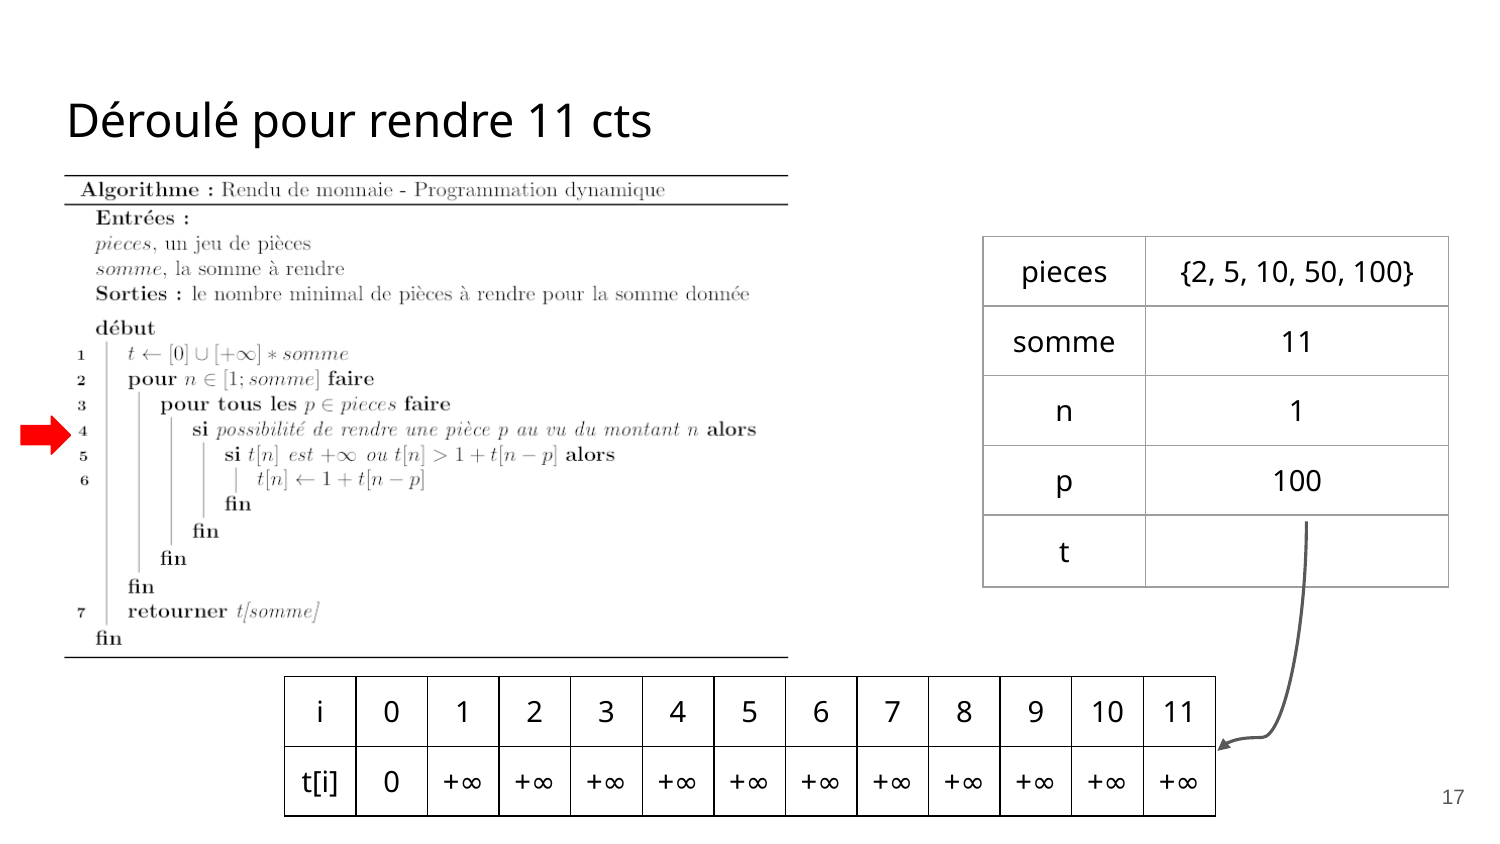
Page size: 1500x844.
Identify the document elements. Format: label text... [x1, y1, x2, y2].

table_cell +∞ [428, 747, 498, 815]
table_header 9 [1001, 677, 1071, 746]
table_cell +∞ [643, 747, 713, 815]
table_header 8 [929, 677, 999, 746]
table_header 2 [500, 677, 570, 746]
table_header pieces [984, 237, 1145, 305]
table_cell p [984, 446, 1145, 514]
table_cell n [984, 376, 1145, 445]
table_cell 100 [1146, 446, 1448, 514]
table_cell +∞ [1072, 747, 1143, 815]
table_cell 11 [1146, 307, 1448, 375]
table_cell [1146, 516, 1448, 586]
table_cell t[i] [285, 747, 355, 815]
table_cell +∞ [929, 747, 999, 815]
table_header 0 [357, 677, 427, 746]
table_header 10 [1072, 677, 1143, 746]
table_cell +∞ [1144, 747, 1215, 815]
table_cell +∞ [858, 747, 928, 815]
table_cell +∞ [1001, 747, 1071, 815]
table_cell +∞ [786, 747, 856, 815]
table_header i [285, 677, 355, 746]
table_header 5 [715, 677, 785, 746]
table_header 11 [1144, 677, 1215, 746]
table_cell t [984, 516, 1145, 586]
table_cell +∞ [715, 747, 785, 815]
table_header {2, 5, 10, 50, 100} [1146, 237, 1448, 305]
table_cell 0 [357, 747, 427, 815]
title Déroulé pour rendre 11 cts [51, 72, 1449, 167]
table_header 4 [643, 677, 713, 746]
text_box [21, 416, 71, 455]
table_header 7 [858, 677, 928, 746]
table_cell +∞ [571, 747, 642, 815]
table_header 1 [428, 677, 498, 746]
table_header 3 [571, 677, 642, 746]
table_cell somme [984, 307, 1145, 375]
table_header 6 [786, 677, 856, 746]
slide_number <numéro> [1389, 764, 1480, 830]
table_cell +∞ [500, 747, 570, 815]
picture [63, 173, 789, 660]
table_cell 1 [1146, 376, 1448, 445]
